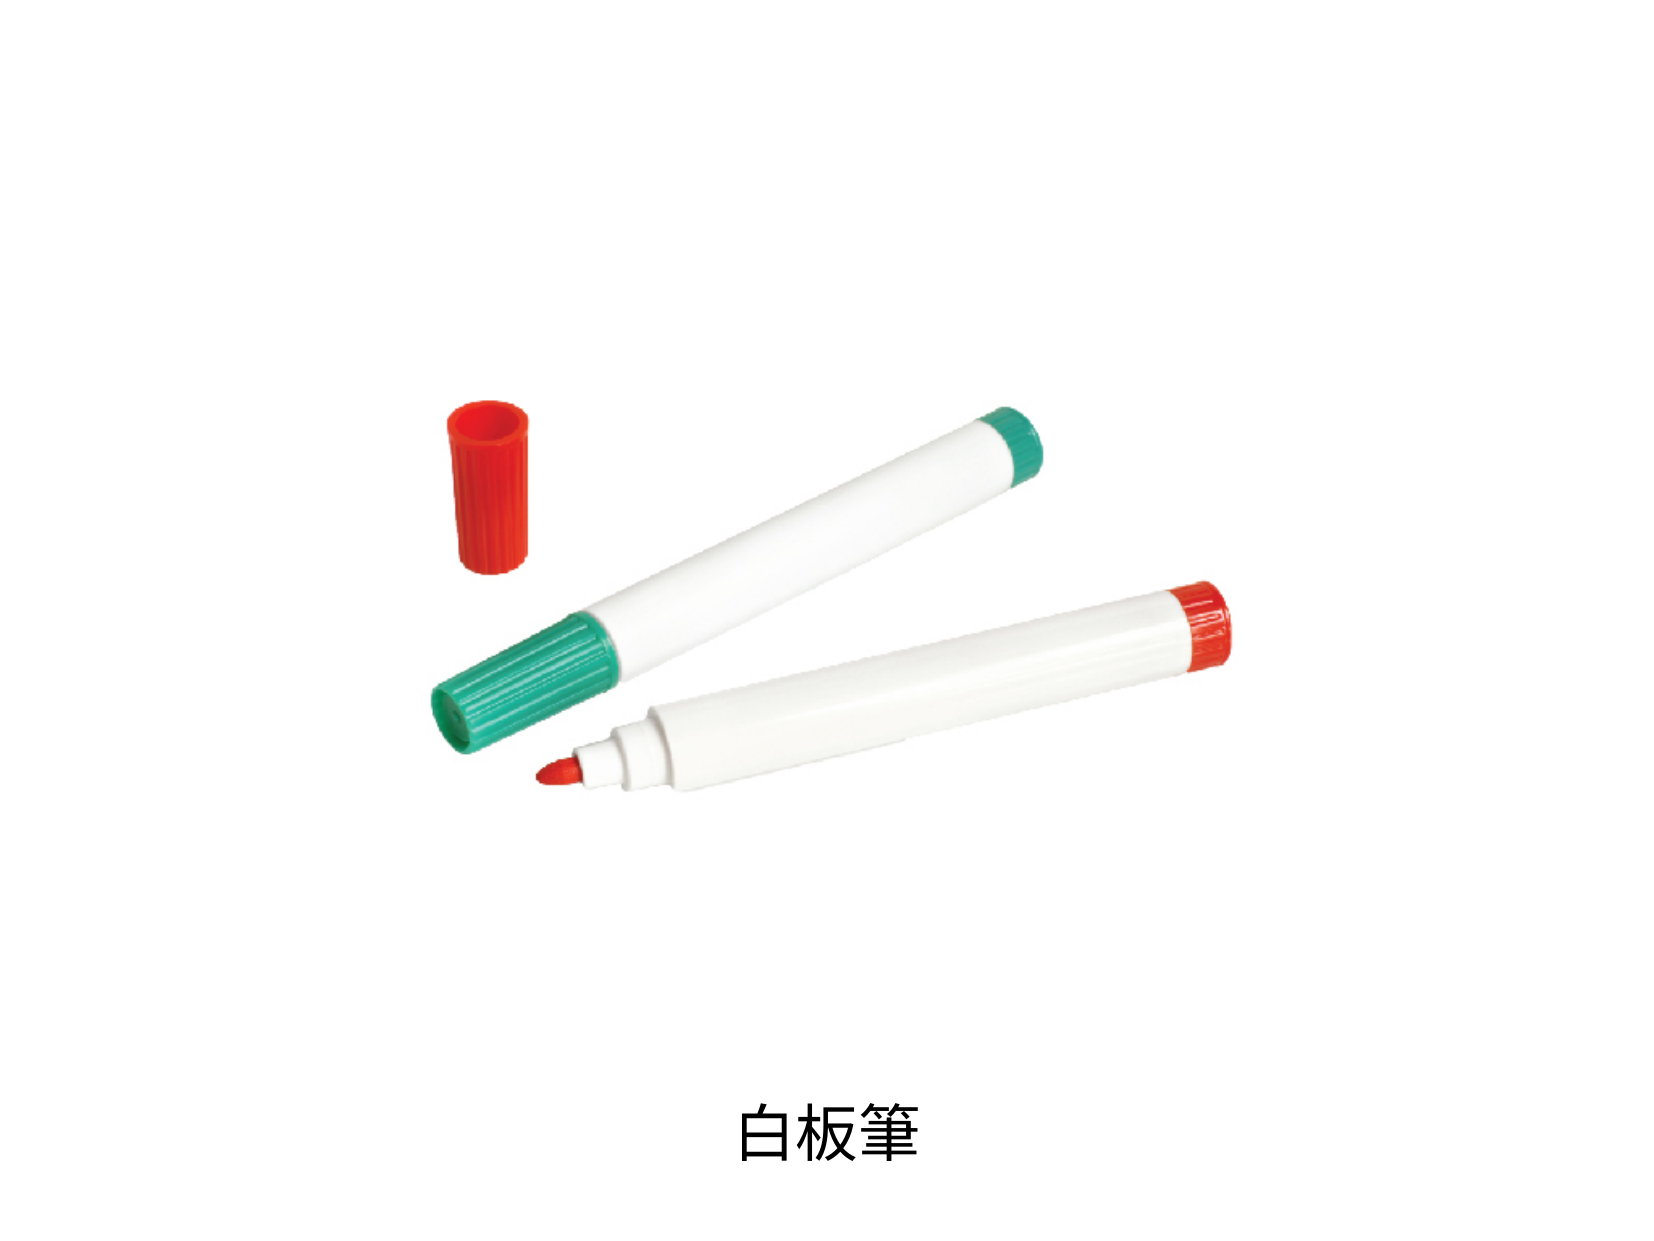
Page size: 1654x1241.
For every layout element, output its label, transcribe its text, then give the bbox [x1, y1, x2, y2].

picture [0, 0, 1654, 1241]
title 白板筆 [82, 1025, 1571, 1233]
